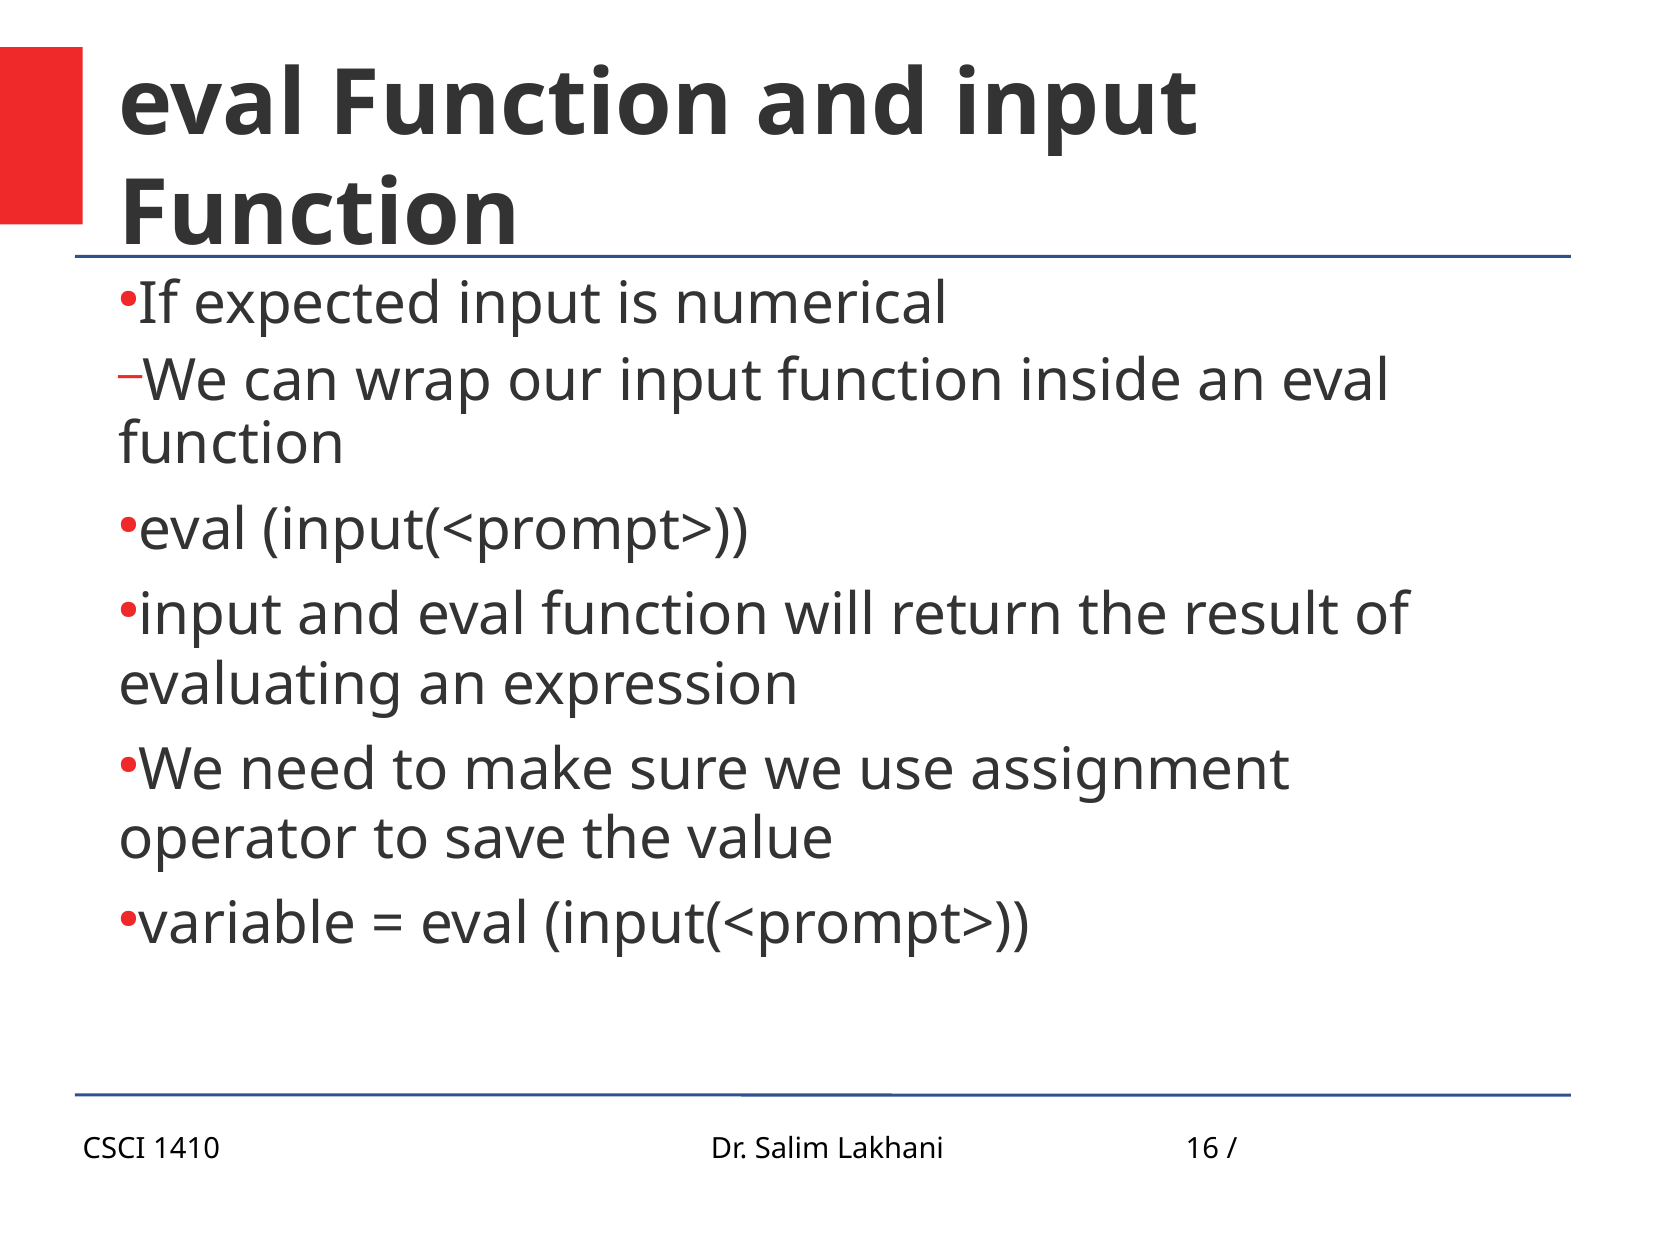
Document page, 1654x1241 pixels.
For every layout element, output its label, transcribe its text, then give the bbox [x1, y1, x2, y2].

list If expected input is numerical We can wrap our input function inside an eval function eval (input(<prompt>)) input and eval function will return the result of evaluating an expression We need to make sure we use assignment operator to save the value variable = eval (input(<prompt>)) [118, 265, 1536, 1081]
title eval Function and input Function [118, 27, 1571, 278]
text_box Dr. Salim Lakhani [565, 1129, 1090, 1216]
text_box CSCI 1410 [82, 1129, 468, 1216]
text_box / [1185, 1129, 1571, 1216]
